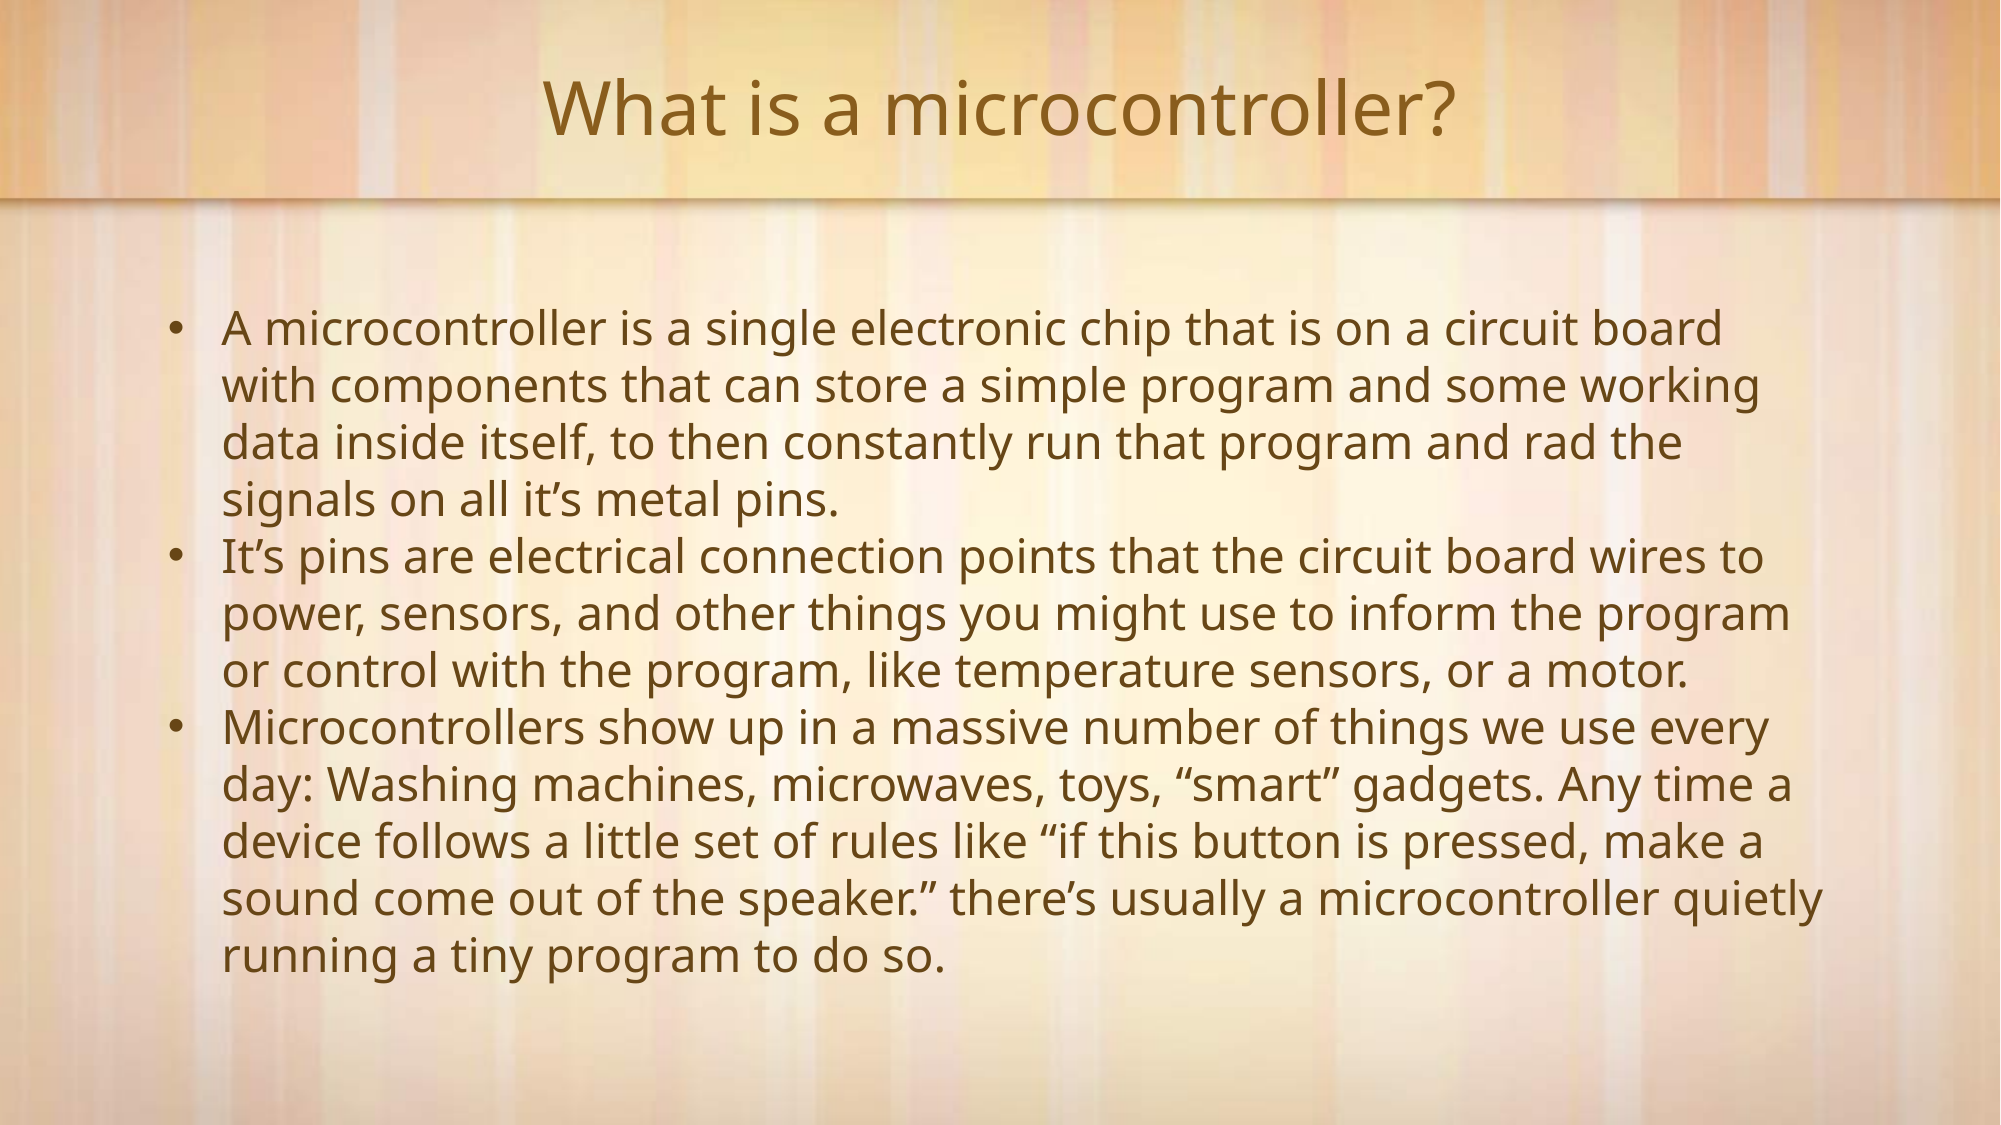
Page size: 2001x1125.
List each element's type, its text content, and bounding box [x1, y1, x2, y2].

title What is a microcontroller? [151, 19, 1849, 192]
list A microcontroller is a single electronic chip that is on a circuit board with components that can store a simple program and some working data inside itself, to then constantly run that program and rad the signals on all it’s metal pins. It’s pins are electrical connection points that the circuit board wires to power, sensors, and other things you might use to inform the program or control with the program, like temperature sensors, or a motor. Microcontrollers show up in a massive number of things we use every day: Washing machines, microwaves, toys, “smart” gadgets. Any time a device follows a little set of rules like “if this button is pressed, make a sound come out of the speaker.” there’s usually a microcontroller quietly running a tiny program to do so. [152, 290, 1848, 1000]
picture [0, 0, 2001, 1125]
